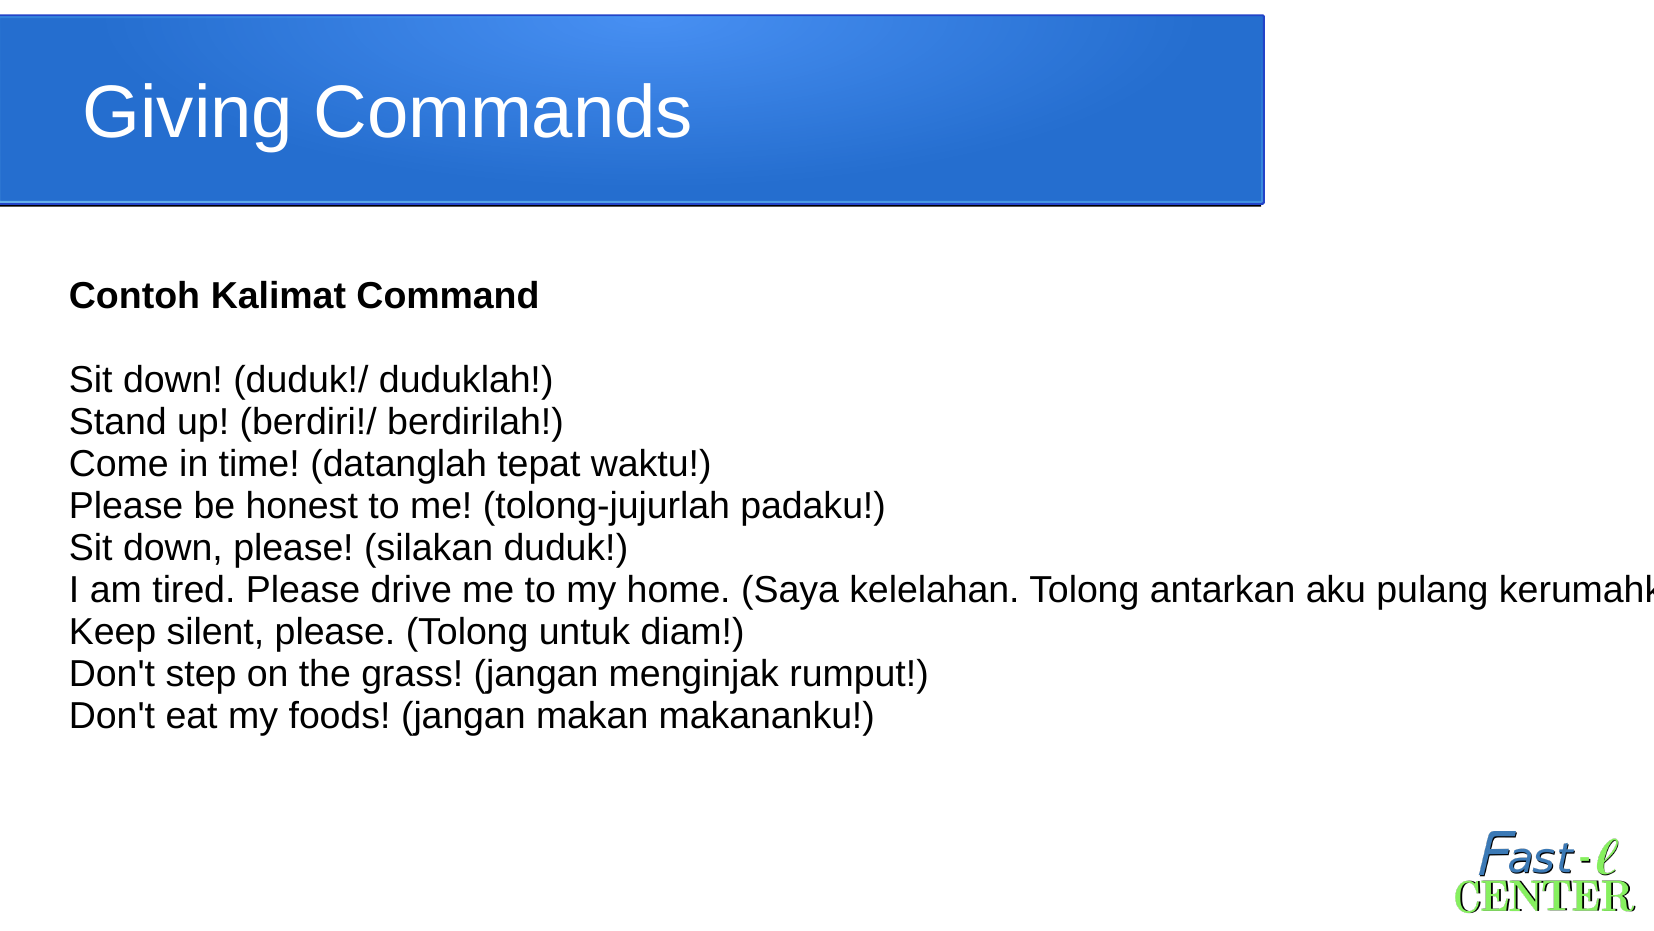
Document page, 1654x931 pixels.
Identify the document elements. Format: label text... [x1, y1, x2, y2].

picture [1455, 831, 1636, 916]
title Giving Commands [82, 35, 1235, 189]
text_box Contoh Kalimat Command Sit down! (duduk!/ duduklah!) Stand up! (berdiri!/ berdirilah!) Come in time! (datanglah tepat waktu!) Please be honest to me! (tolong-jujurlah padaku!) Sit down, please! (silakan duduk!) I am tired. Please drive me to my home. (Saya kelelahan. Tolong antarkan aku pulang kerumahku) Keep silent, please. (Tolong untuk diam!) Don't step on the grass! (jangan menginjak rumput!) Don't eat my foods! (jangan makan makananku!) [54, 267, 944, 786]
